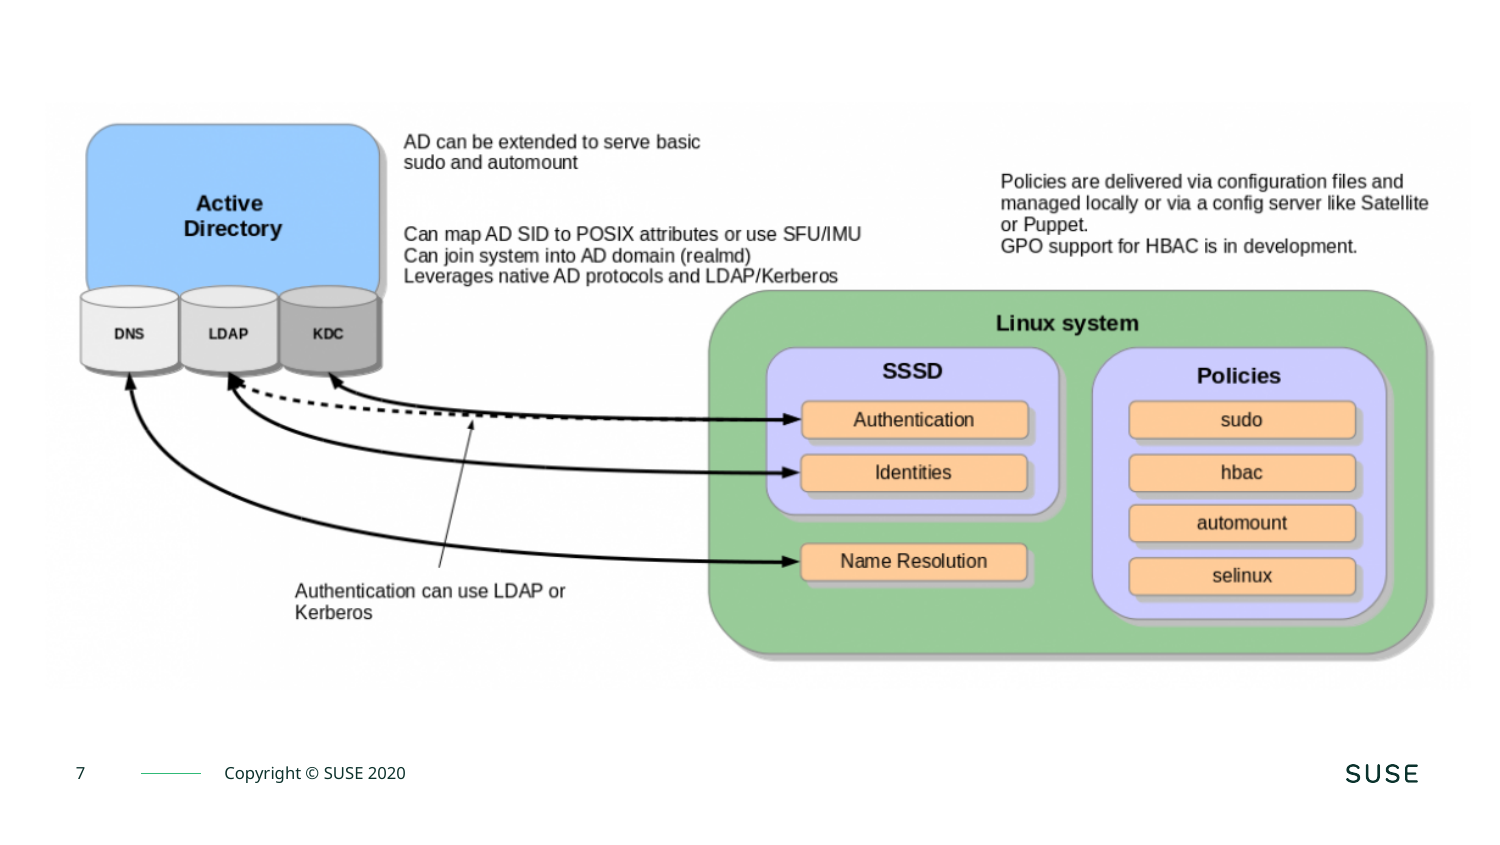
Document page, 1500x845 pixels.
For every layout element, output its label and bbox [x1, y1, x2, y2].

picture [1346, 764, 1418, 783]
picture [45, 102, 1471, 691]
